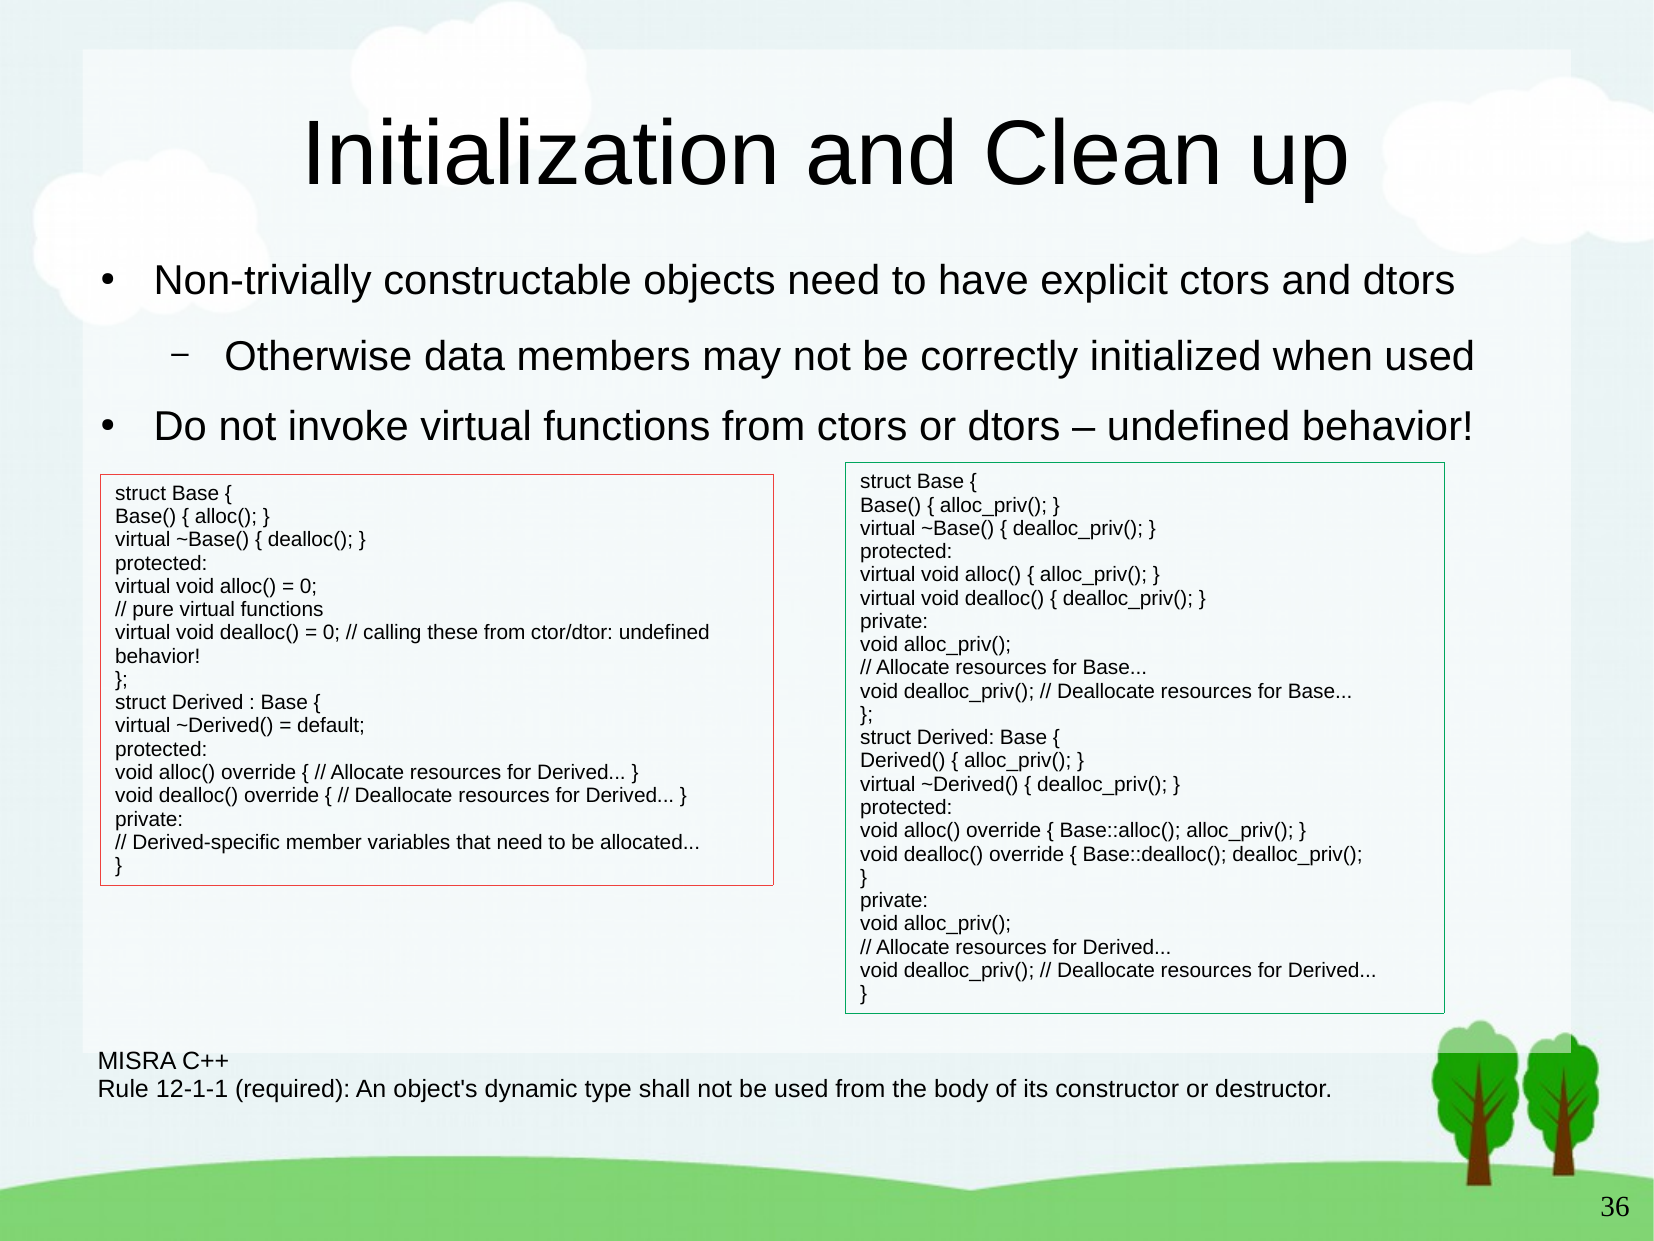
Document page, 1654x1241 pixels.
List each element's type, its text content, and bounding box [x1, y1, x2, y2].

list Non-trivially constructable objects need to have explicit ctors and dtors Otherwise data members may not be correctly initialized when used Do not invoke virtual functions from ctors or dtors – undefined behavior! [82, 256, 1571, 1053]
title Initialization and Clean up [82, 49, 1571, 256]
text_box MISRA C++ Rule 12-1-1 (required): An object's dynamic type shall not be used from the body of its constructor or destructor. [82, 1039, 1351, 1111]
table_header struct Base { Base() { alloc(); } virtual ~Base() { dealloc(); } protected: virtual void alloc() = 0; // pure virtual functions virtual void dealloc() = 0; // calling these from ctor/dtor: undefined behavior! }; struct Derived : Base { virtual ~Derived() = default; protected: void alloc() override { // Allocate resources for Derived... } void dealloc() override { // Deallocate resources for Derived... } private: // Derived-specific member variables that need to be allocated... } [101, 475, 773, 885]
table_header struct Base { Base() { alloc_priv(); } virtual ~Base() { dealloc_priv(); } protected: virtual void alloc() { alloc_priv(); } virtual void dealloc() { dealloc_priv(); } private: void alloc_priv(); // Allocate resources for Base... void dealloc_priv(); // Deallocate resources for Base... }; struct Derived: Base { Derived() { alloc_priv(); } virtual ~Derived() { dealloc_priv(); } protected: void alloc() override { Base::alloc(); alloc_priv(); } void dealloc() override { Base::dealloc(); dealloc_priv(); } private: void alloc_priv(); // Allocate resources for Derived... void dealloc_priv(); // Deallocate resources for Derived... } [846, 463, 1444, 1013]
picture [0, 0, 1654, 1241]
